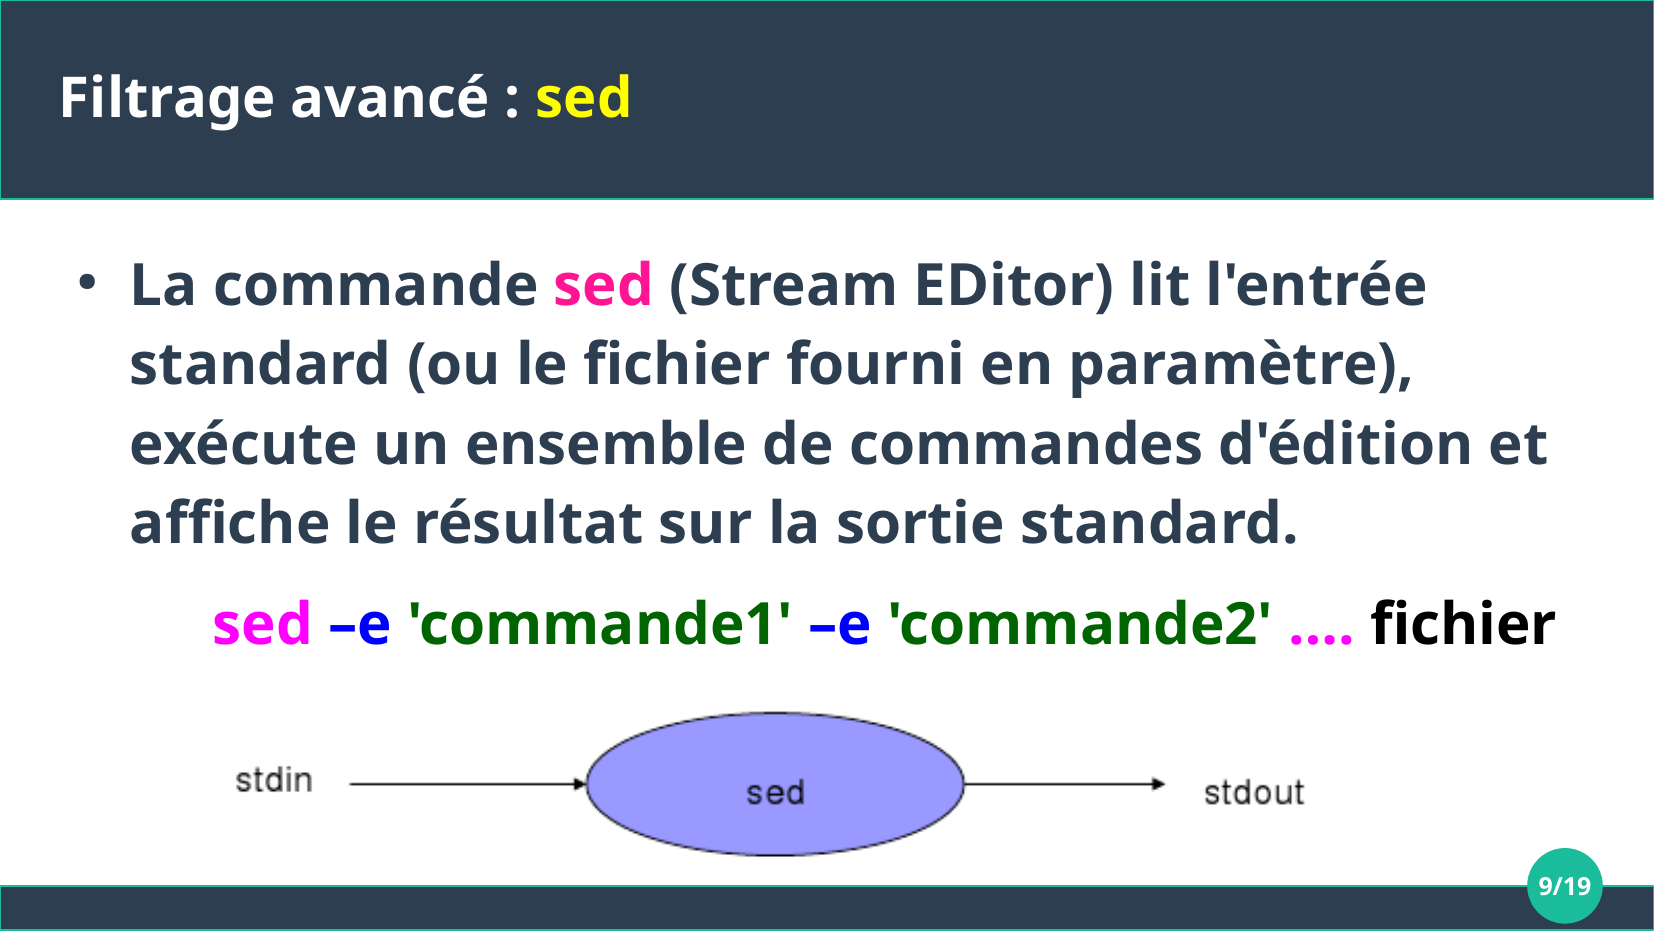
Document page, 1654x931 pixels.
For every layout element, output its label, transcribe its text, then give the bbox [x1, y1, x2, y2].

picture [212, 702, 1388, 878]
title Filtrage avancé : sed [59, 37, 1595, 155]
list La commande sed (Stream EDitor) lit l'entrée standard (ou le fichier fourni en paramètre), exécute un ensemble de commandes d'édition et affiche le résultat sur la sortie standard. sed –e 'commande1' –e 'commande2' …. fichier [59, 243, 1595, 864]
